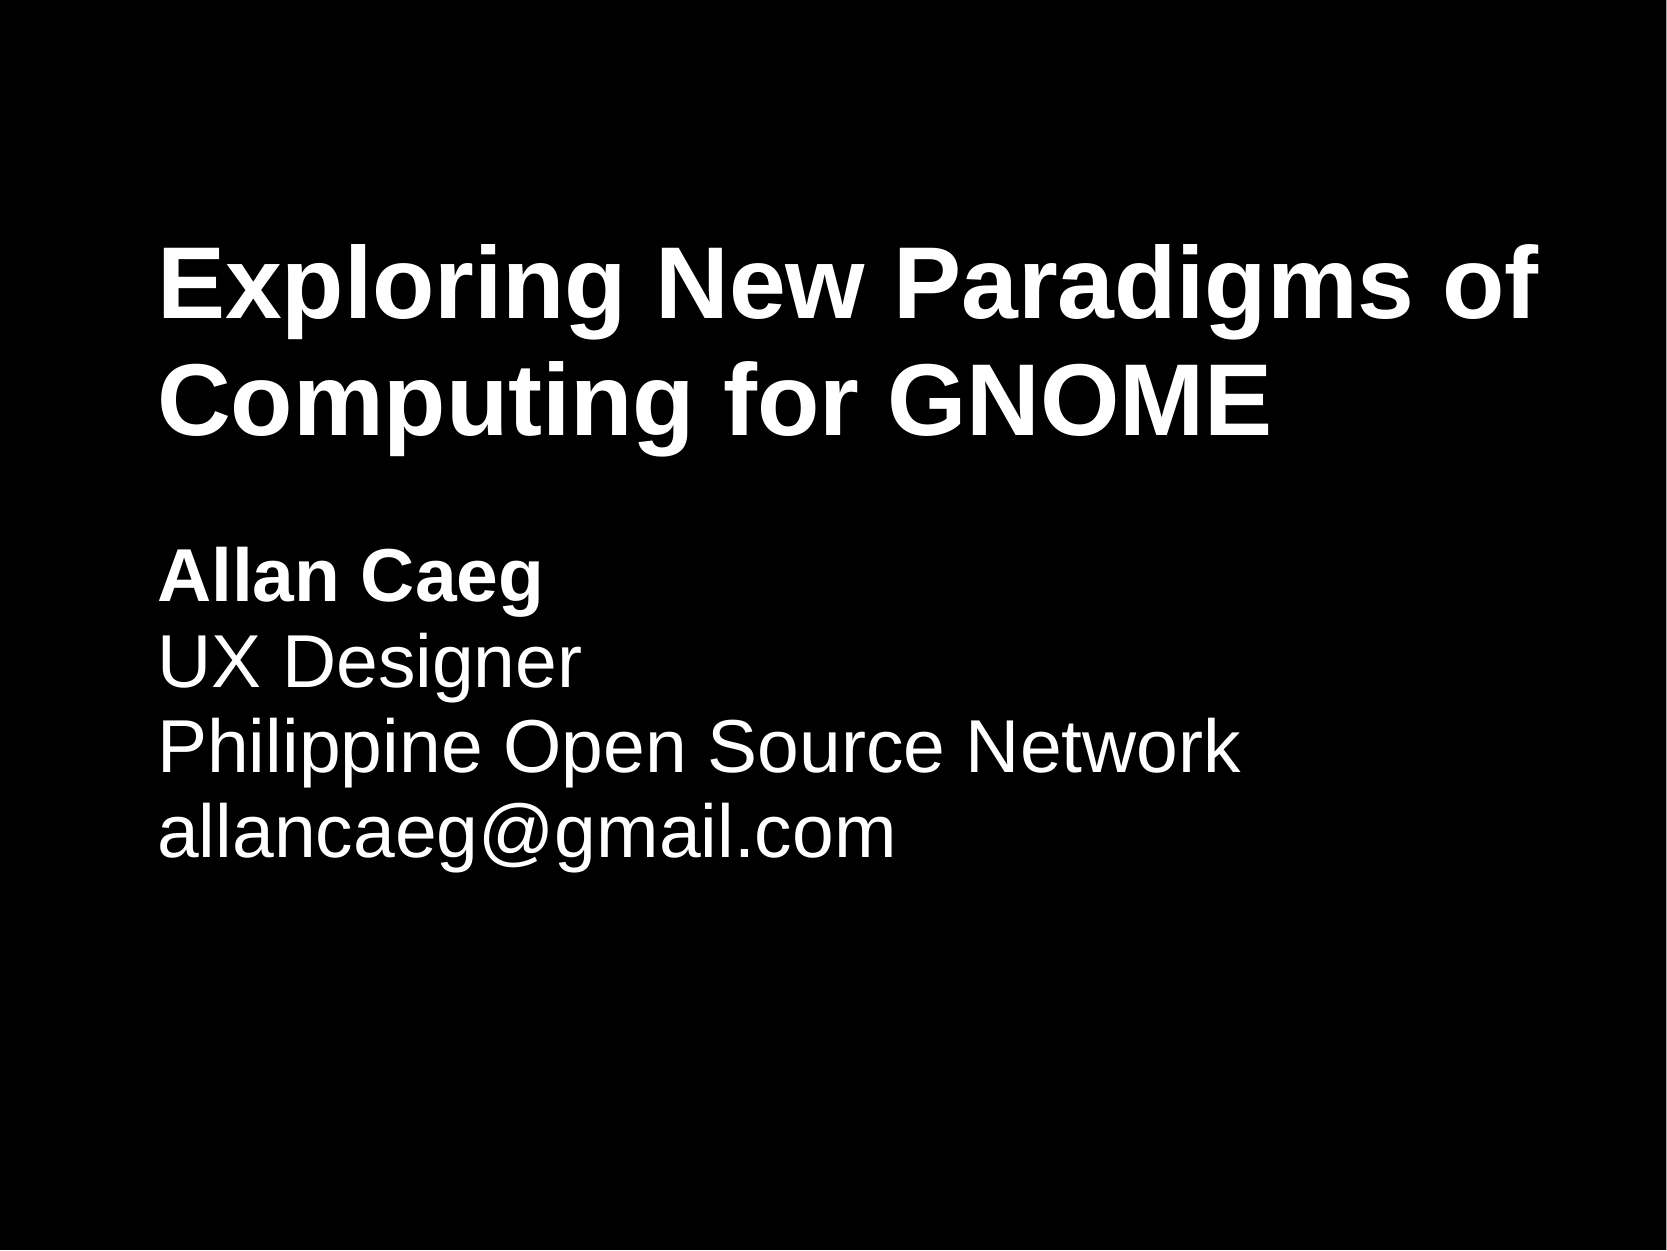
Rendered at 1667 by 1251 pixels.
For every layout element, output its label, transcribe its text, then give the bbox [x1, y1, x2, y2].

text_box Allan Caeg UX Designer Philippine Open Source Network allancaeg@gmail.com [157, 533, 1310, 876]
text_box Exploring New Paradigms of Computing for GNOME [157, 225, 1560, 459]
